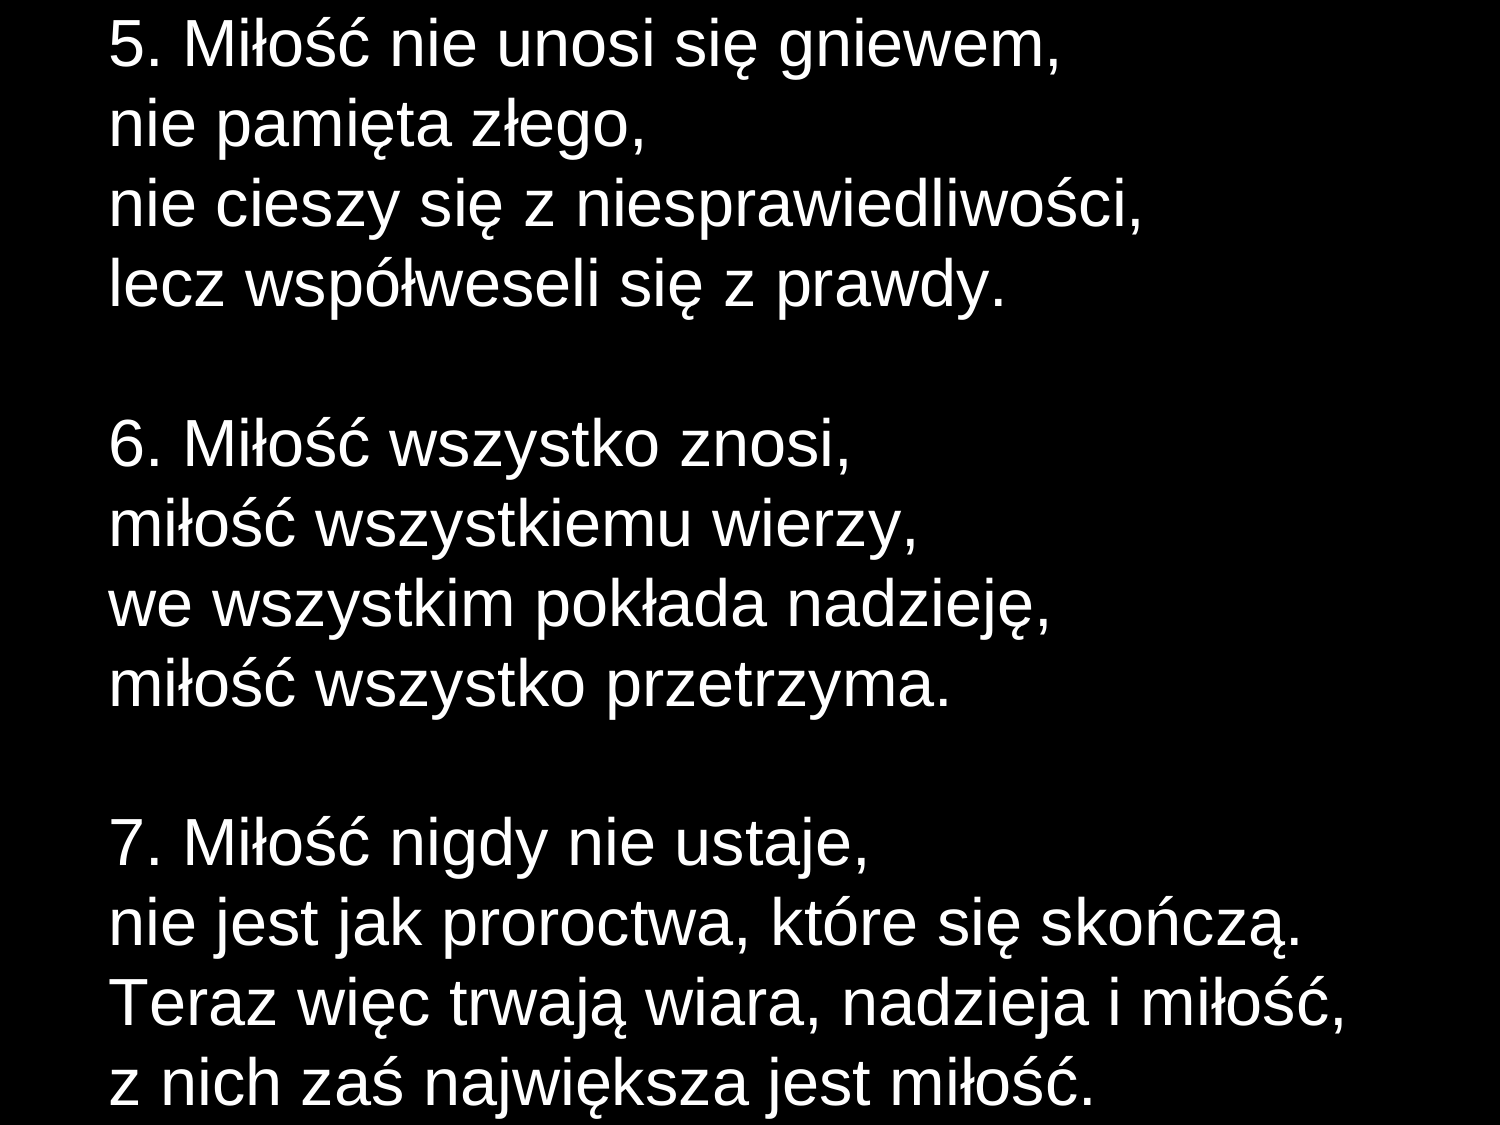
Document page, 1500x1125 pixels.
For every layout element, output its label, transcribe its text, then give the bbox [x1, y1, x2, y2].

text_box 5. Miłość nie unosi się gniewem, nie pamięta złego, nie cieszy się z niesprawiedliwości, lecz współweseli się z prawdy. 6. Miłość wszystko znosi, miłość wszystkiemu wierzy, we wszystkim pokłada nadzieję, miłość wszystko przetrzyma. 7. Miłość nigdy nie ustaje, nie jest jak proroctwa, które się skończą. Teraz więc trwają wiara, nadzieja i miłość, z nich zaś największa jest miłość. [93, 0, 1465, 1125]
